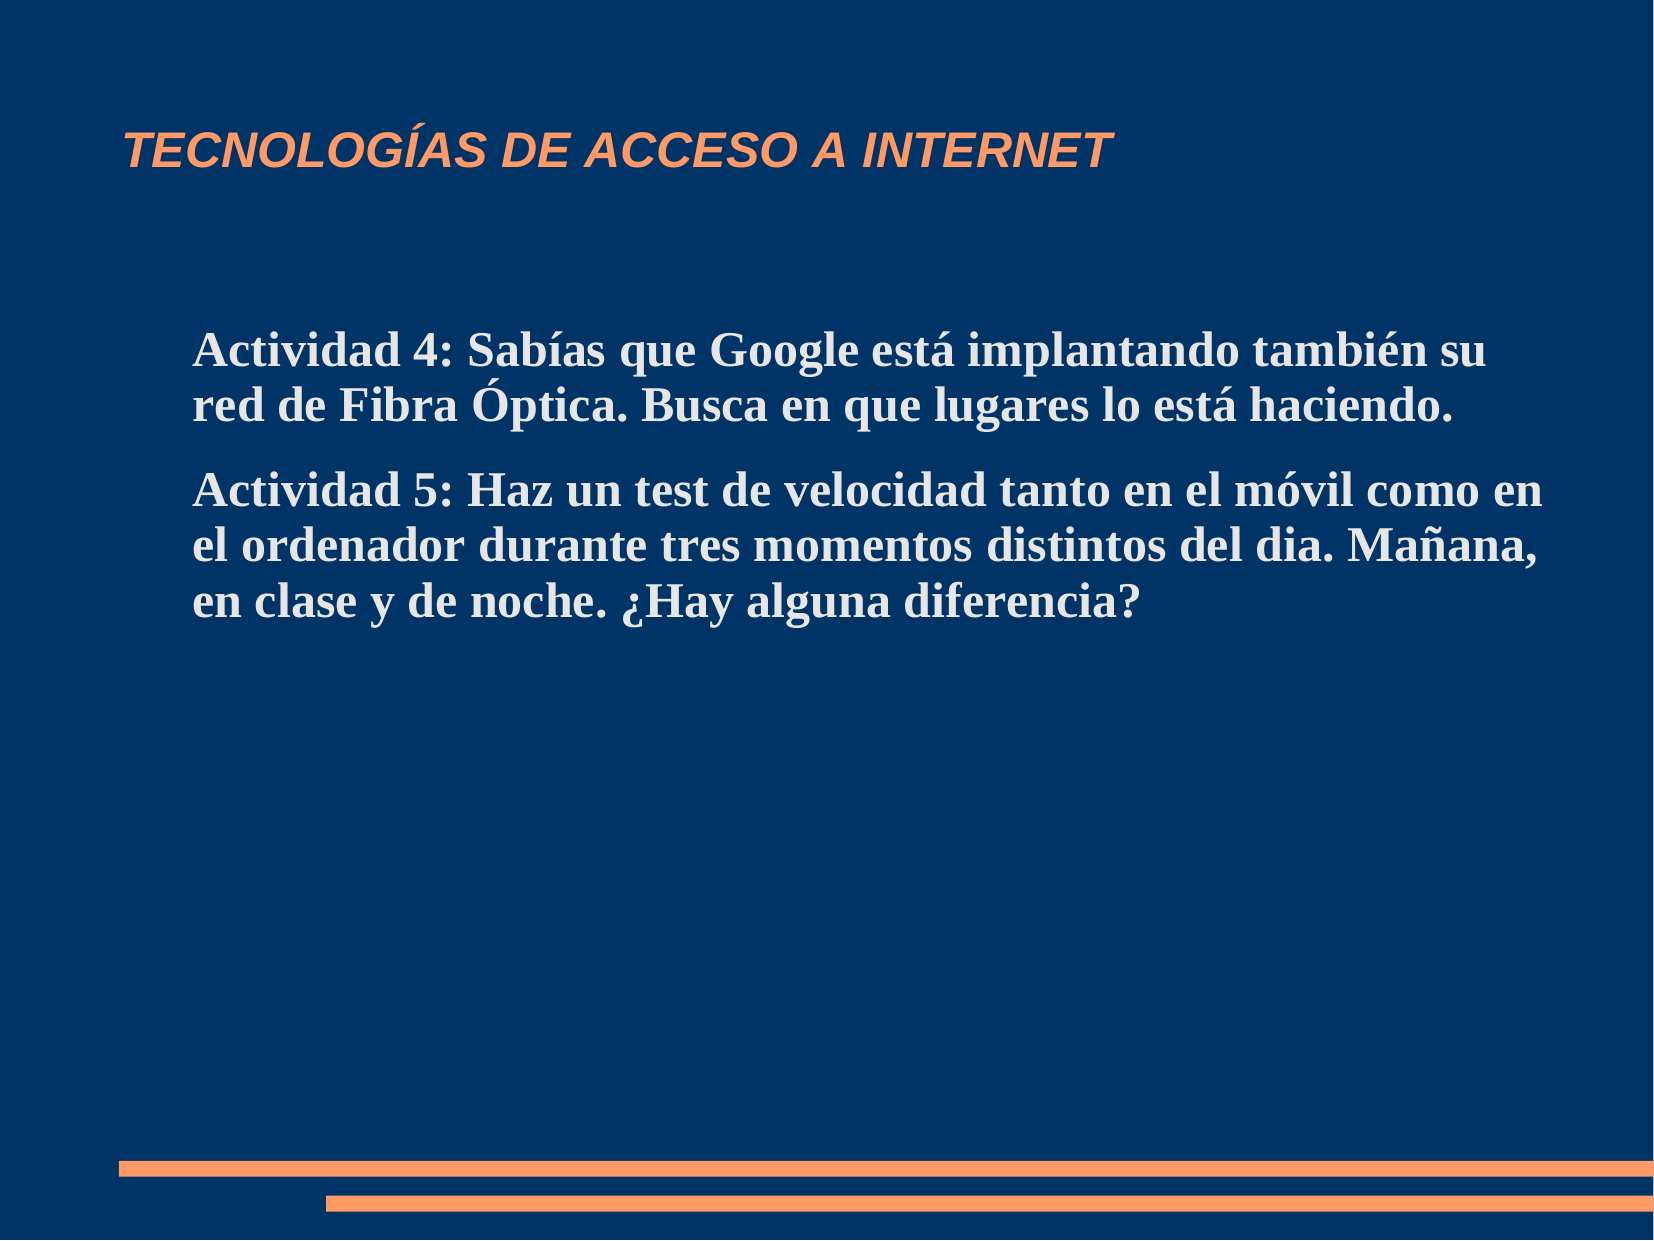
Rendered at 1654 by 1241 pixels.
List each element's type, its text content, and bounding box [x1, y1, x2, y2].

list Actividad 4: Sabías que Google está implantando también su red de Fibra Óptica. Busca en que lugares lo está haciendo. Actividad 5: Haz un test de velocidad tanto en el móvil como en el ordenador durante tres momentos distintos del dia. Mañana, en clase y de noche. ¿Hay alguna diferencia? [121, 322, 1561, 1132]
title TECNOLOGÍAS DE ACCESO A INTERNET [121, 46, 1534, 254]
